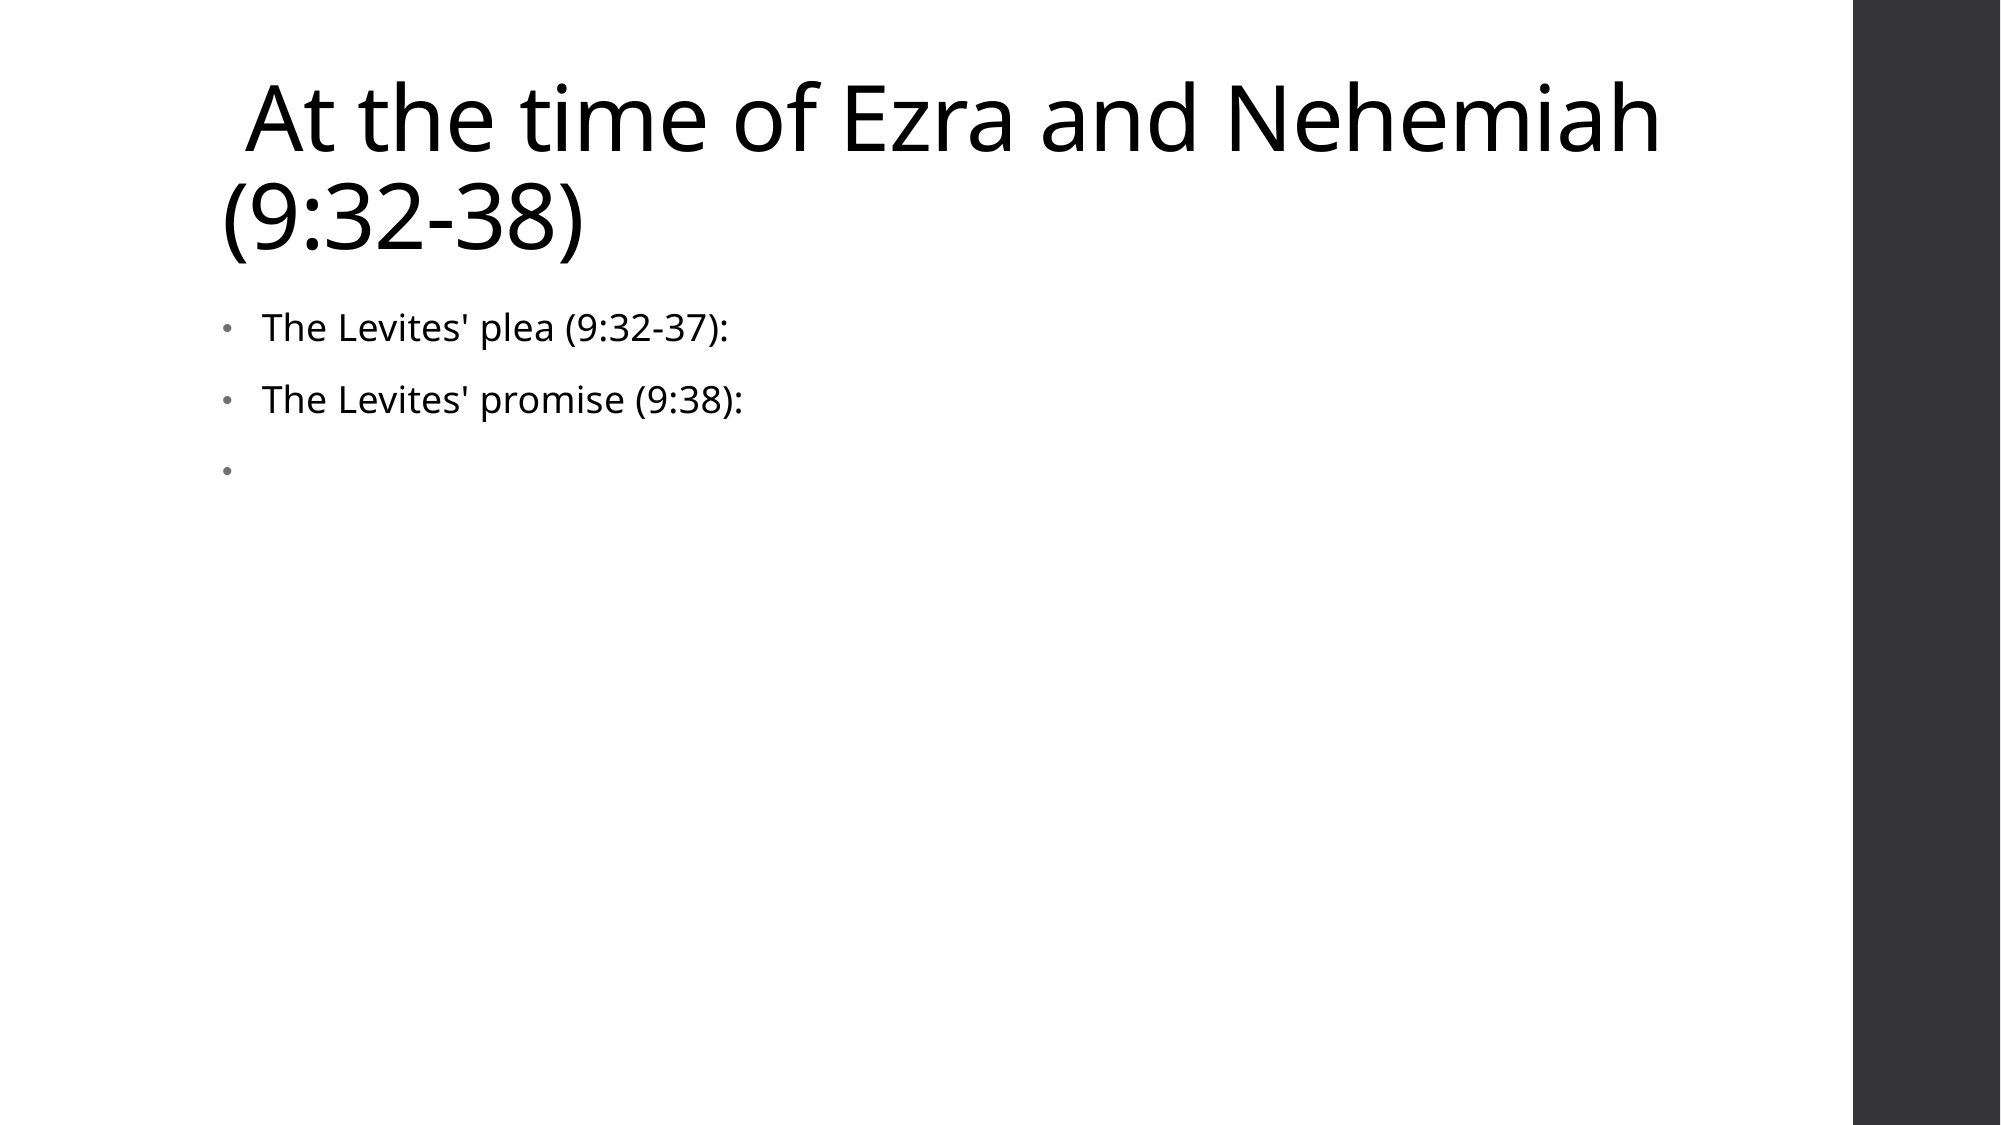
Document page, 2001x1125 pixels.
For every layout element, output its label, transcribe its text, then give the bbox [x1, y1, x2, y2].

list The Levites' plea (9:32-37): The Levites' promise (9:38): [206, 299, 1617, 1014]
title At the time of Ezra and Nehemiah (9:32-38) [206, 60, 1797, 278]
